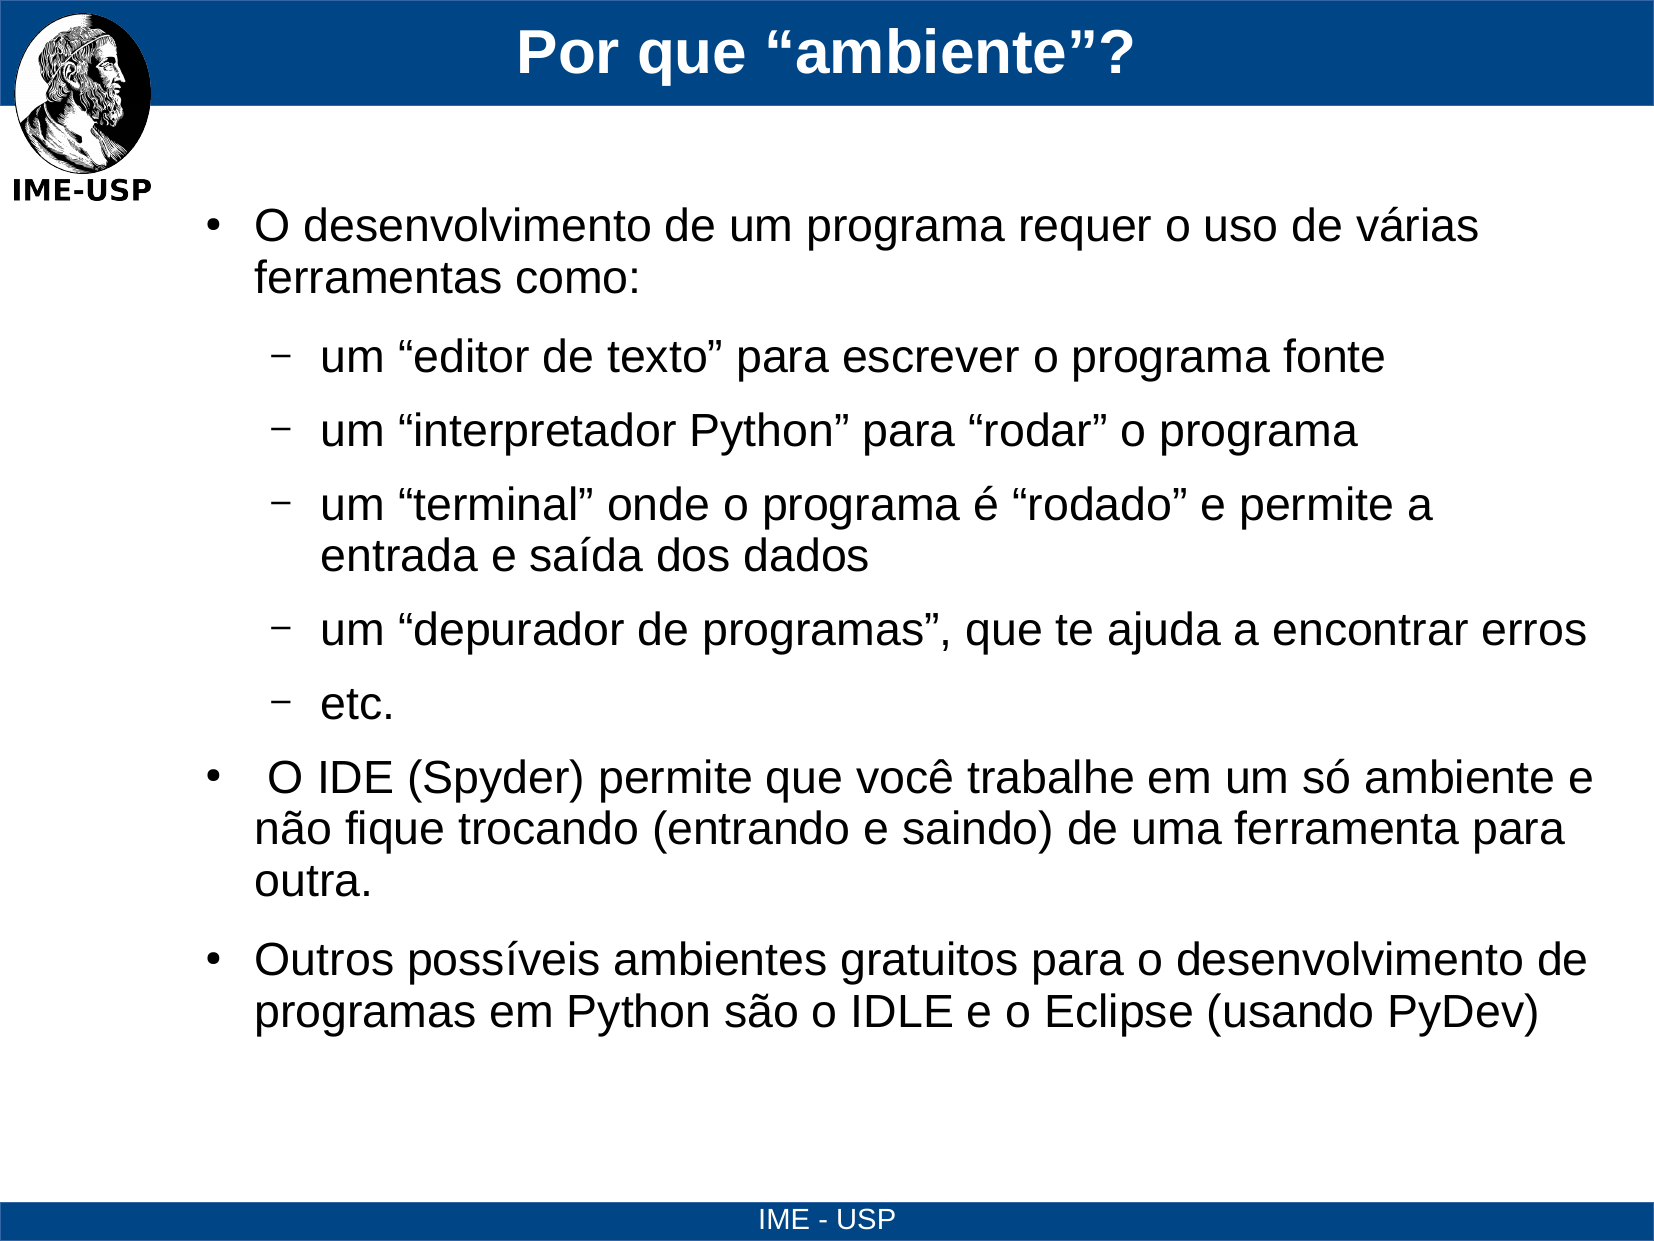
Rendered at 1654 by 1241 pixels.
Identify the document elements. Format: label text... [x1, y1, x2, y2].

list O desenvolvimento de um programa requer o uso de várias ferramentas como: um “editor de texto” para escrever o programa fonte um “interpretador Python” para “rodar” o programa um “terminal” onde o programa é “rodado” e permite a entrada e saída dos dados um “depurador de programas”, que te ajuda a encontrar erros etc. O IDE (Spyder) permite que você trabalhe em um só ambiente e não fique trocando (entrando e saindo) de uma ferramenta para outra. Outros possíveis ambientes gratuitos para o desenvolvimento de programas em Python são o IDLE e o Eclipse (usando PyDev) [188, 199, 1601, 1134]
title Por que “ambiente”? [0, 0, 1654, 106]
picture [14, 106, 151, 201]
